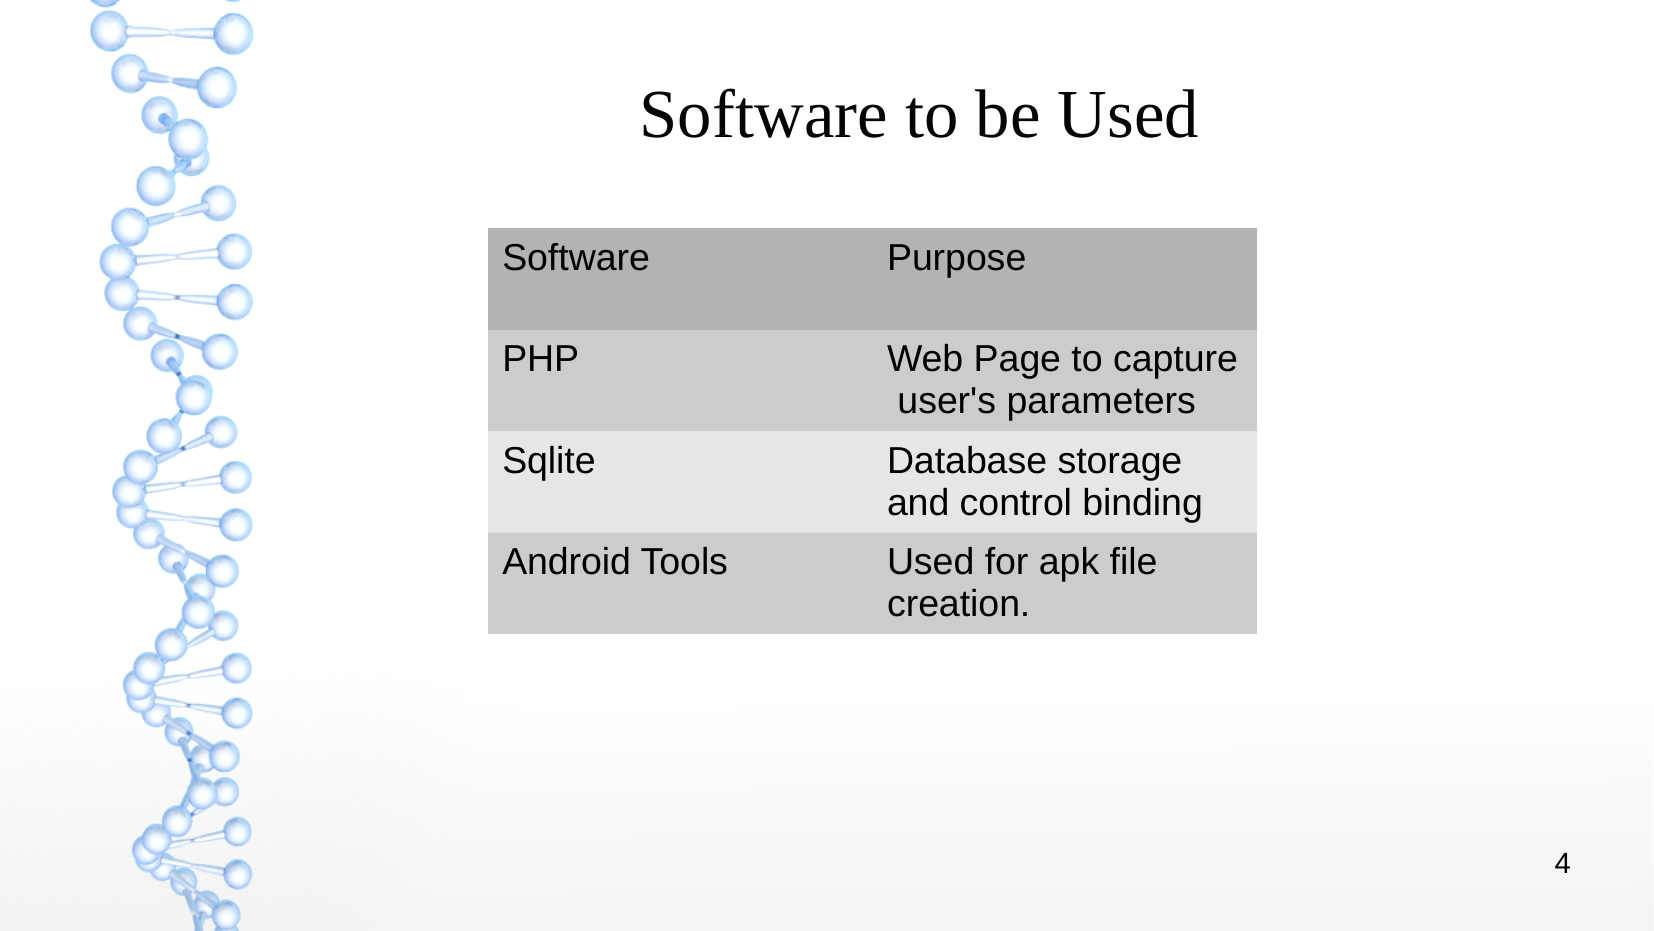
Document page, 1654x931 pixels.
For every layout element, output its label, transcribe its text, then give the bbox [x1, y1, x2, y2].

table_header Purpose [872, 228, 1257, 330]
table_header Software [488, 228, 872, 330]
title Software to be Used [269, 37, 1571, 193]
table_cell Web Page to capture user's parameters [872, 330, 1257, 431]
table_cell Database storage and control binding [872, 431, 1257, 533]
table_cell Used for apk file creation. [872, 533, 1257, 634]
list [269, 217, 1538, 758]
table_cell Android Tools [488, 533, 872, 634]
picture [0, 0, 1654, 931]
table_cell PHP [488, 330, 872, 431]
table_cell Sqlite [488, 431, 872, 533]
